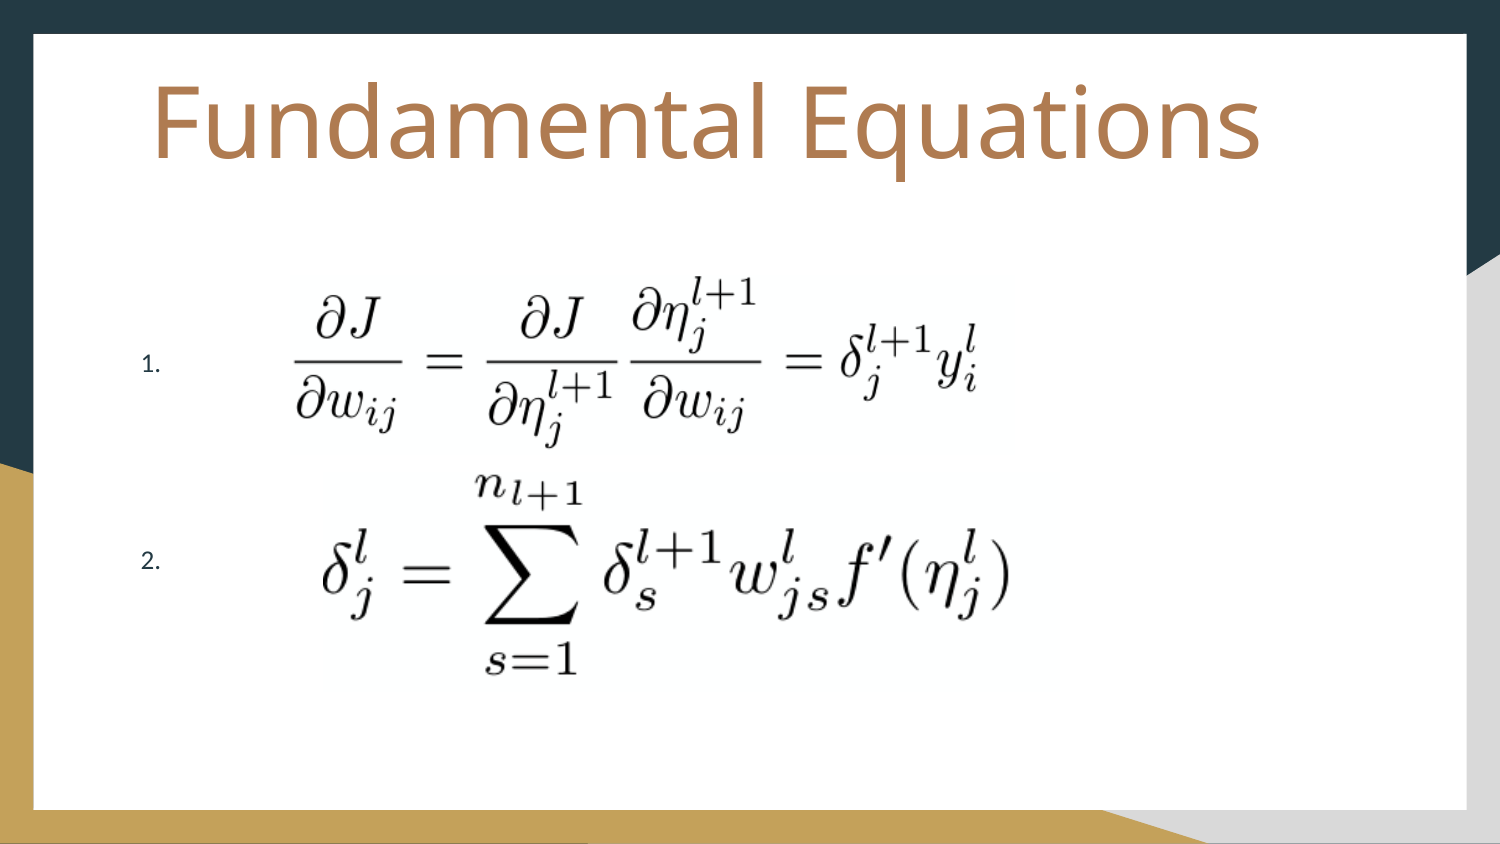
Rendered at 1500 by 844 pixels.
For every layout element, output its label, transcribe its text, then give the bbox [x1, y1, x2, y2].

title Fundamental Equations [134, 43, 1366, 201]
picture [323, 472, 1060, 692]
list 1. 2. [125, 264, 1366, 729]
picture [290, 275, 1015, 455]
